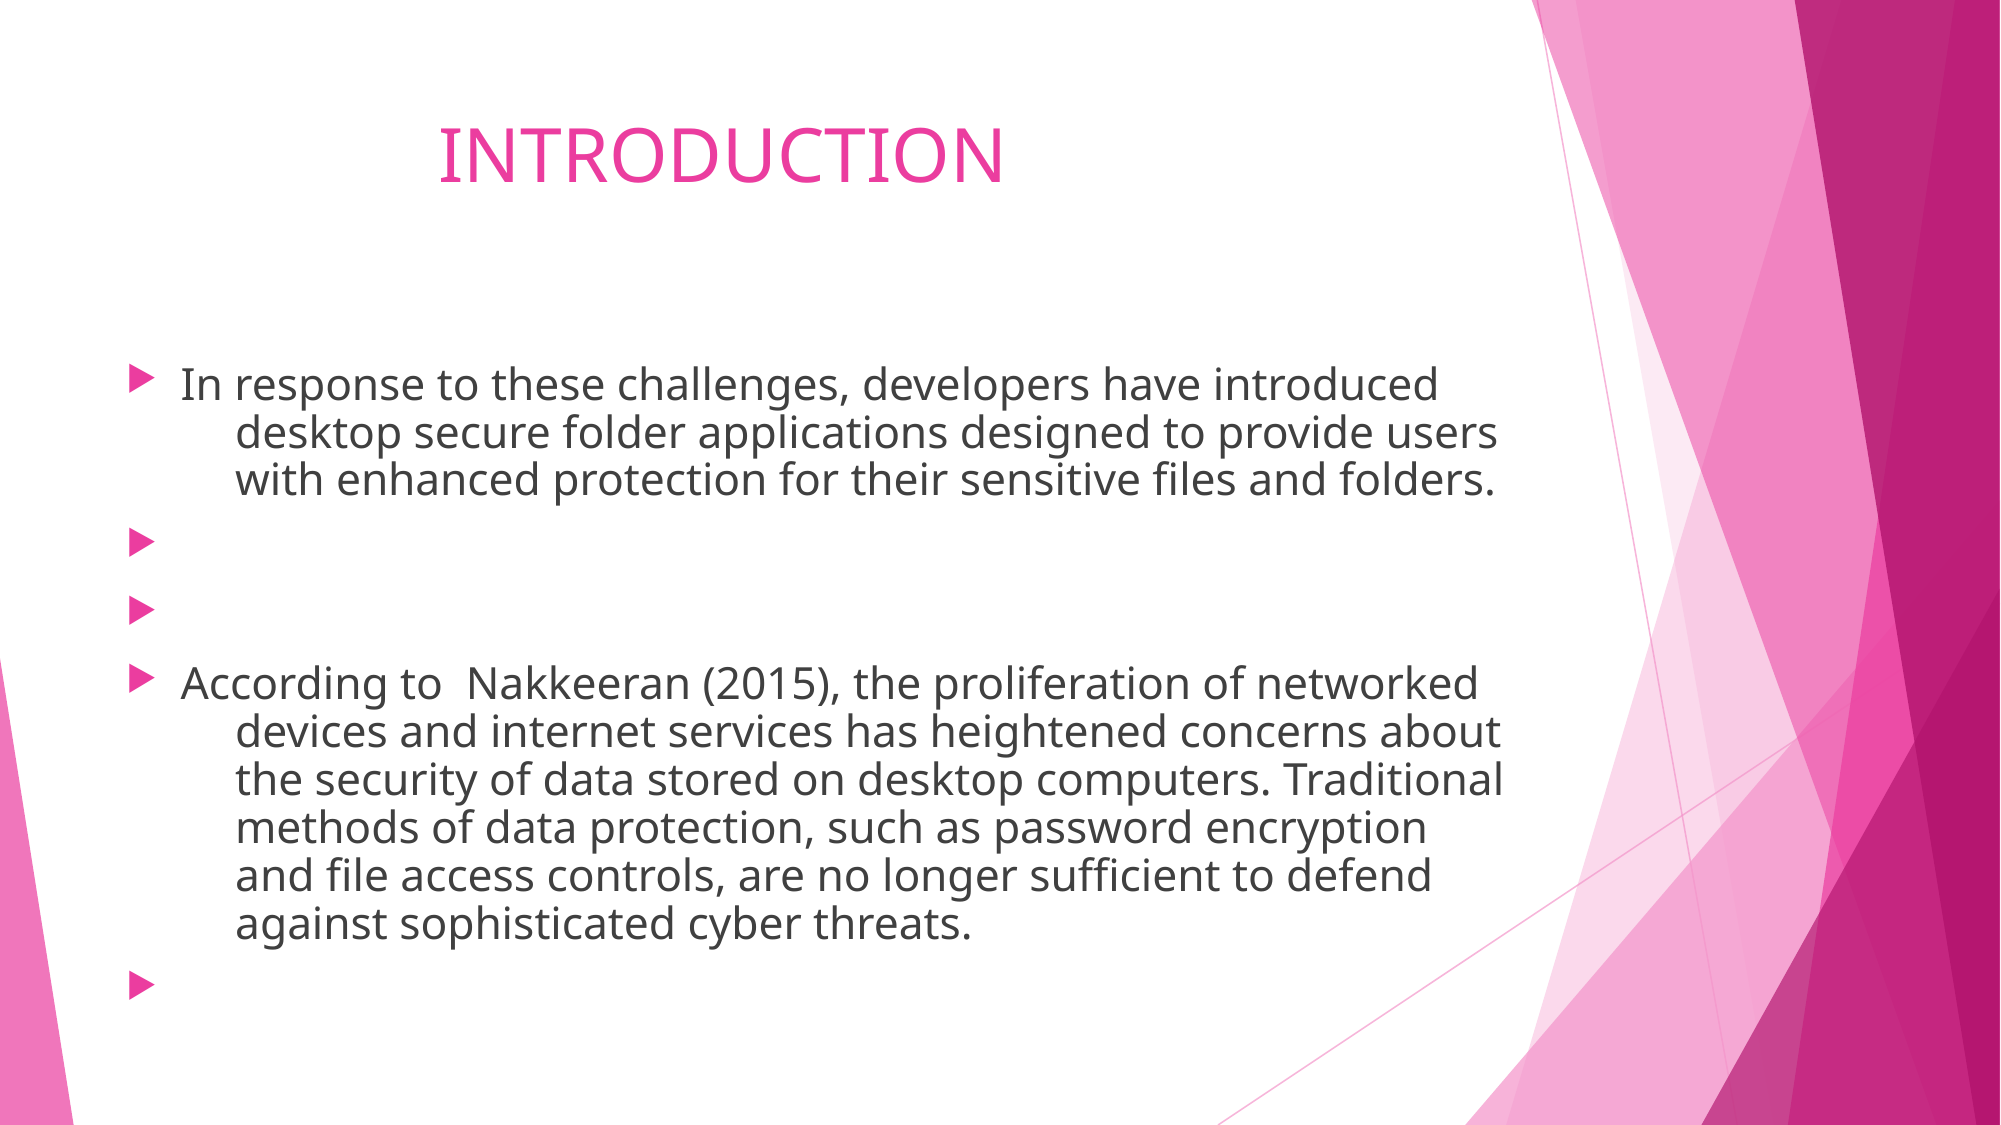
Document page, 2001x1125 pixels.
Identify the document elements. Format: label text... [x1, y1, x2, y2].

list In response to these challenges, developers have introduced desktop secure folder applications designed to provide users with enhanced protection for their sensitive files and folders. According to Nakkeeran (2015), the proliferation of networked devices and internet services has heightened concerns about the security of data stored on desktop computers. Traditional methods of data protection, such as password encryption and file access controls, are no longer sufficient to defend against sophisticated cyber threats. [111, 354, 1522, 992]
title INTRODUCTION [111, 99, 1522, 317]
